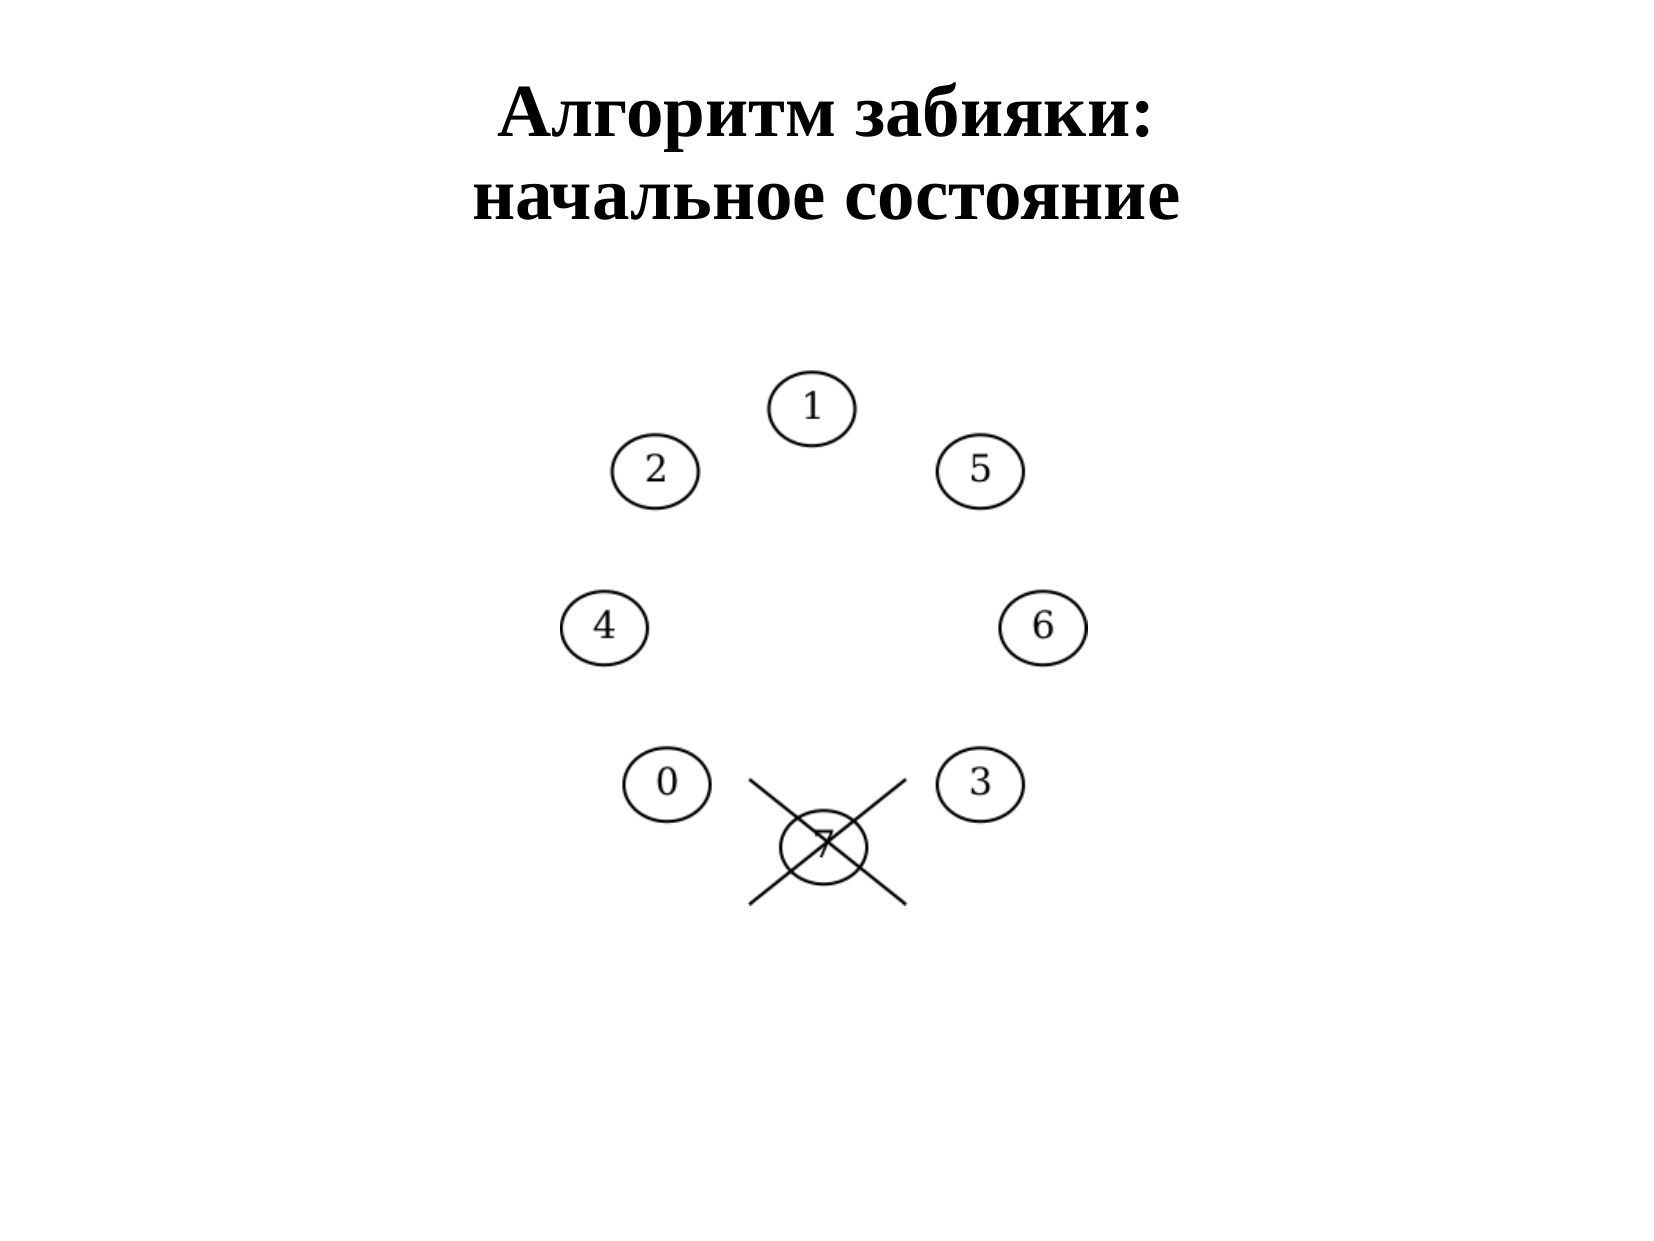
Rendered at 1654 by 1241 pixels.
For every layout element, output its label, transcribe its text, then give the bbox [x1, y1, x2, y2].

title Алгоритм забияки: начальное состояние [82, 49, 1571, 257]
picture [560, 333, 1088, 906]
